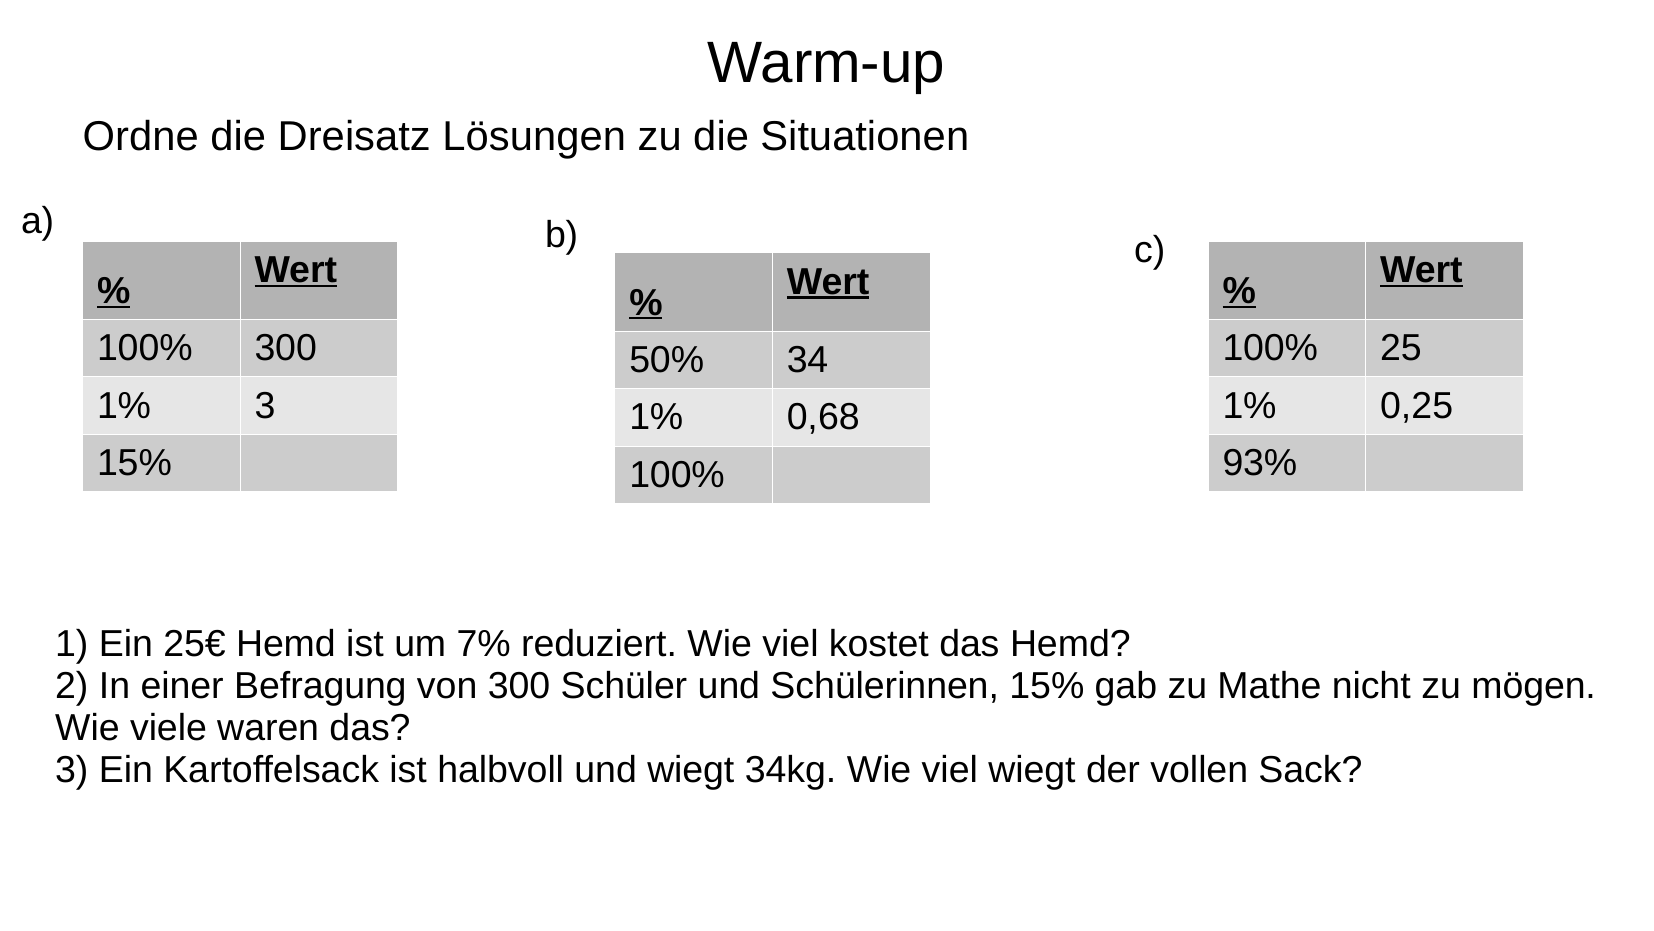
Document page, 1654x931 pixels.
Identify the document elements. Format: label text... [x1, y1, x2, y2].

table_header Wert [773, 253, 930, 331]
table_cell 1% [615, 389, 772, 446]
table_cell 100% [83, 320, 240, 376]
text_box a) [6, 192, 71, 250]
table_cell 0,68 [773, 389, 930, 446]
text_box b) [530, 206, 595, 264]
table_cell 100% [1209, 320, 1365, 376]
table_cell [773, 447, 930, 503]
subtitle Ordne die Dreisatz Lösungen zu die Situationen [82, 112, 1417, 227]
table_cell 15% [83, 435, 240, 491]
table_cell 1% [1209, 377, 1365, 434]
text_box c) [1119, 221, 1184, 279]
table_header % [83, 242, 240, 319]
text_box 1) Ein 25€ Hemd ist um 7% reduziert. Wie viel kostet das Hemd? 2) In einer Befragung von 300 Schüler und Schülerinnen, 15% gab zu Mathe nicht zu mögen. Wie viele waren das? 3) Ein Kartoffelsack ist halbvoll und wiegt 34kg. Wie viel wiegt der vollen Sack? [40, 614, 1628, 798]
title Warm-up [82, 12, 1571, 113]
table_cell 3 [241, 377, 397, 434]
table_cell 93% [1209, 435, 1365, 491]
table_cell 1% [83, 377, 240, 434]
table_cell 300 [241, 320, 397, 376]
table_cell [1366, 435, 1523, 491]
table_header Wert [1366, 242, 1523, 319]
table_cell 0,25 [1366, 377, 1523, 434]
table_header % [615, 253, 772, 331]
table_cell [241, 435, 397, 491]
table_cell 100% [615, 447, 772, 503]
table_cell 34 [773, 332, 930, 388]
table_cell 25 [1366, 320, 1523, 376]
table_header % [1209, 242, 1365, 319]
table_header Wert [241, 242, 397, 319]
table_cell 50% [615, 332, 772, 388]
